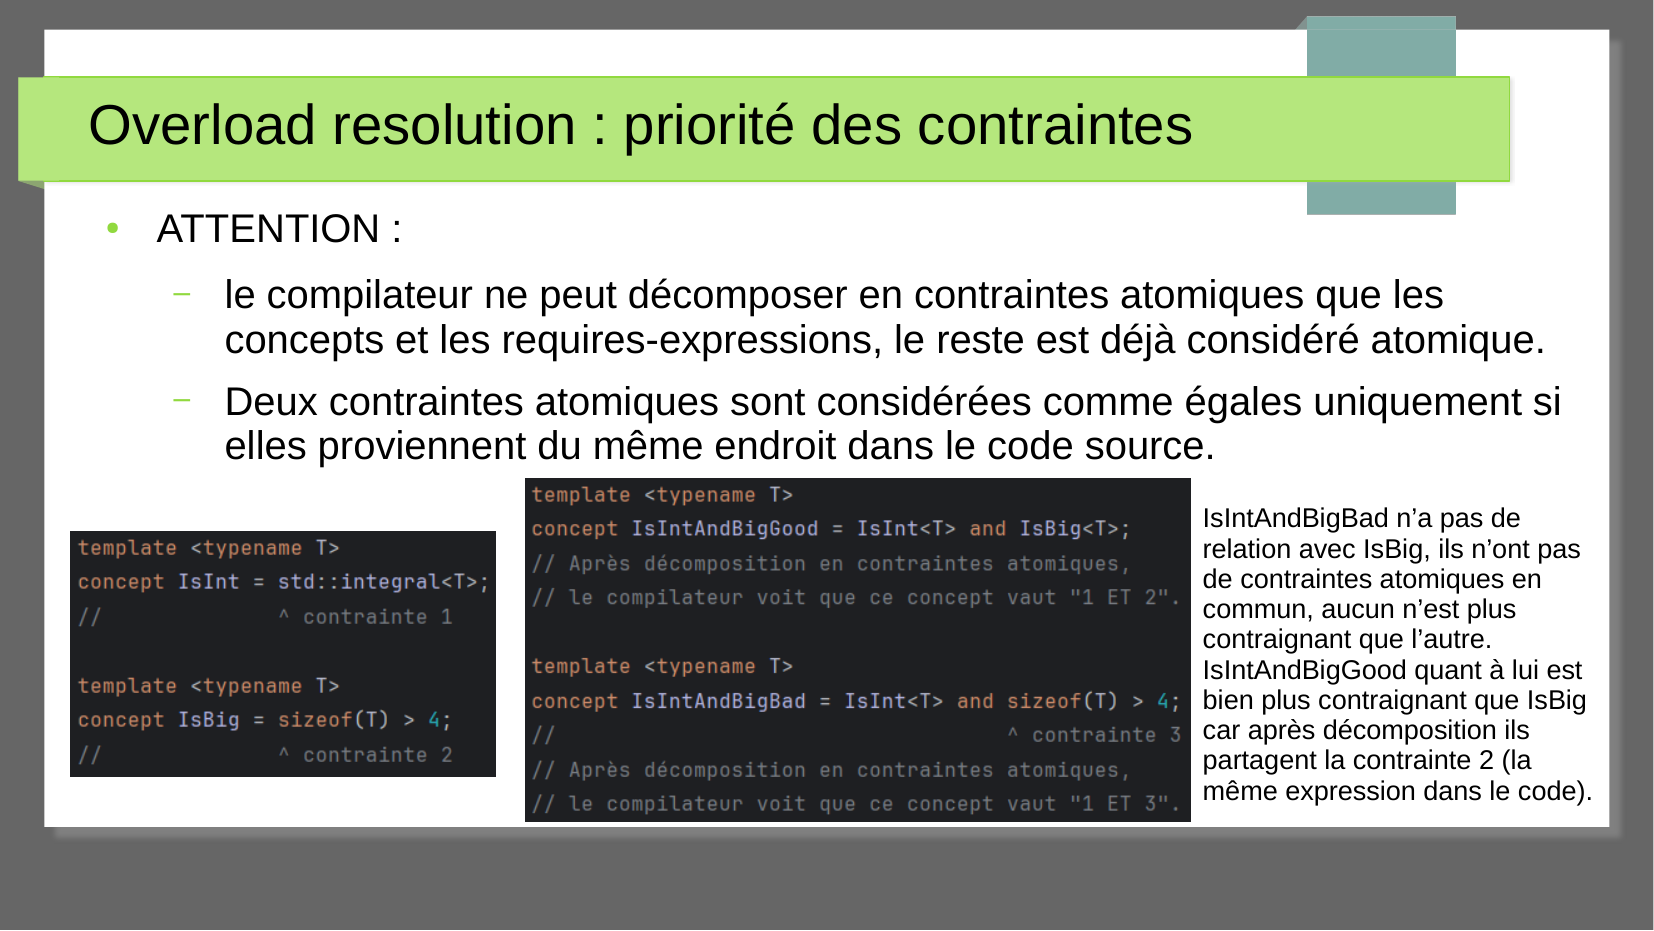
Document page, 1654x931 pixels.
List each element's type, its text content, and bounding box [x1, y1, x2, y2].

picture [70, 531, 496, 777]
picture [525, 478, 1191, 823]
text_box IsIntAndBigBad n’a pas de relation avec IsBig, ils n’ont pas de contraintes atomiques en commun, aucun n’est plus contraignant que l’autre. IsIntAndBigGood quant à lui est bien plus contraignant que IsBig car après décomposition ils partagent la contrainte 2 (la même expression dans le code). [1187, 496, 1616, 814]
title Overload resolution : priorité des contraintes [88, 73, 1506, 178]
list ATTENTION : le compilateur ne peut décomposer en contraintes atomiques que les concepts et les requires-expressions, le reste est déjà considéré atomique. Deux contraintes atomiques sont considérées comme égales uniquement si elles proviennent du même endroit dans le code source. [88, 206, 1565, 479]
